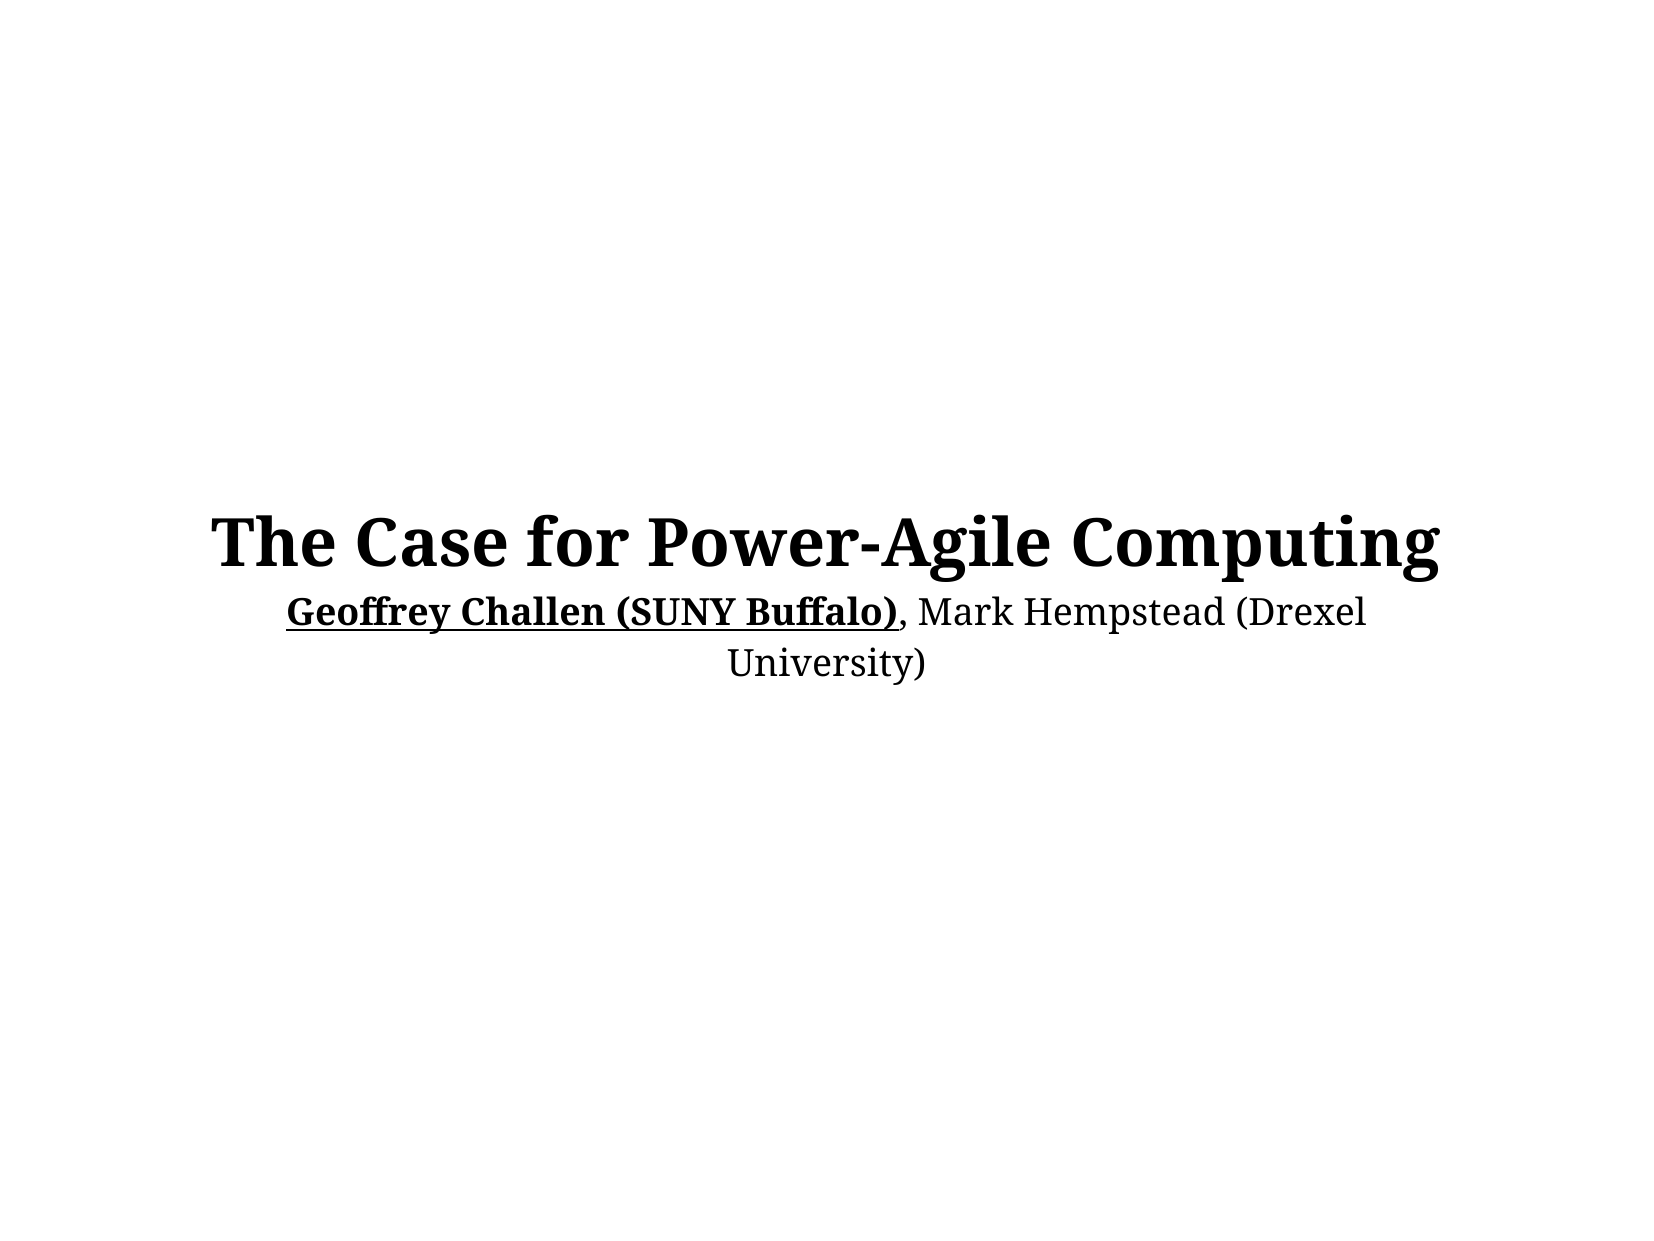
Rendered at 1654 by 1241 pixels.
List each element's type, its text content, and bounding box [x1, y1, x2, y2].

text_box The Case for Power-Agile Computing Geoffrey Challen (SUNY Buffalo), Mark Hempstead (Drexel University) [187, 487, 1467, 617]
